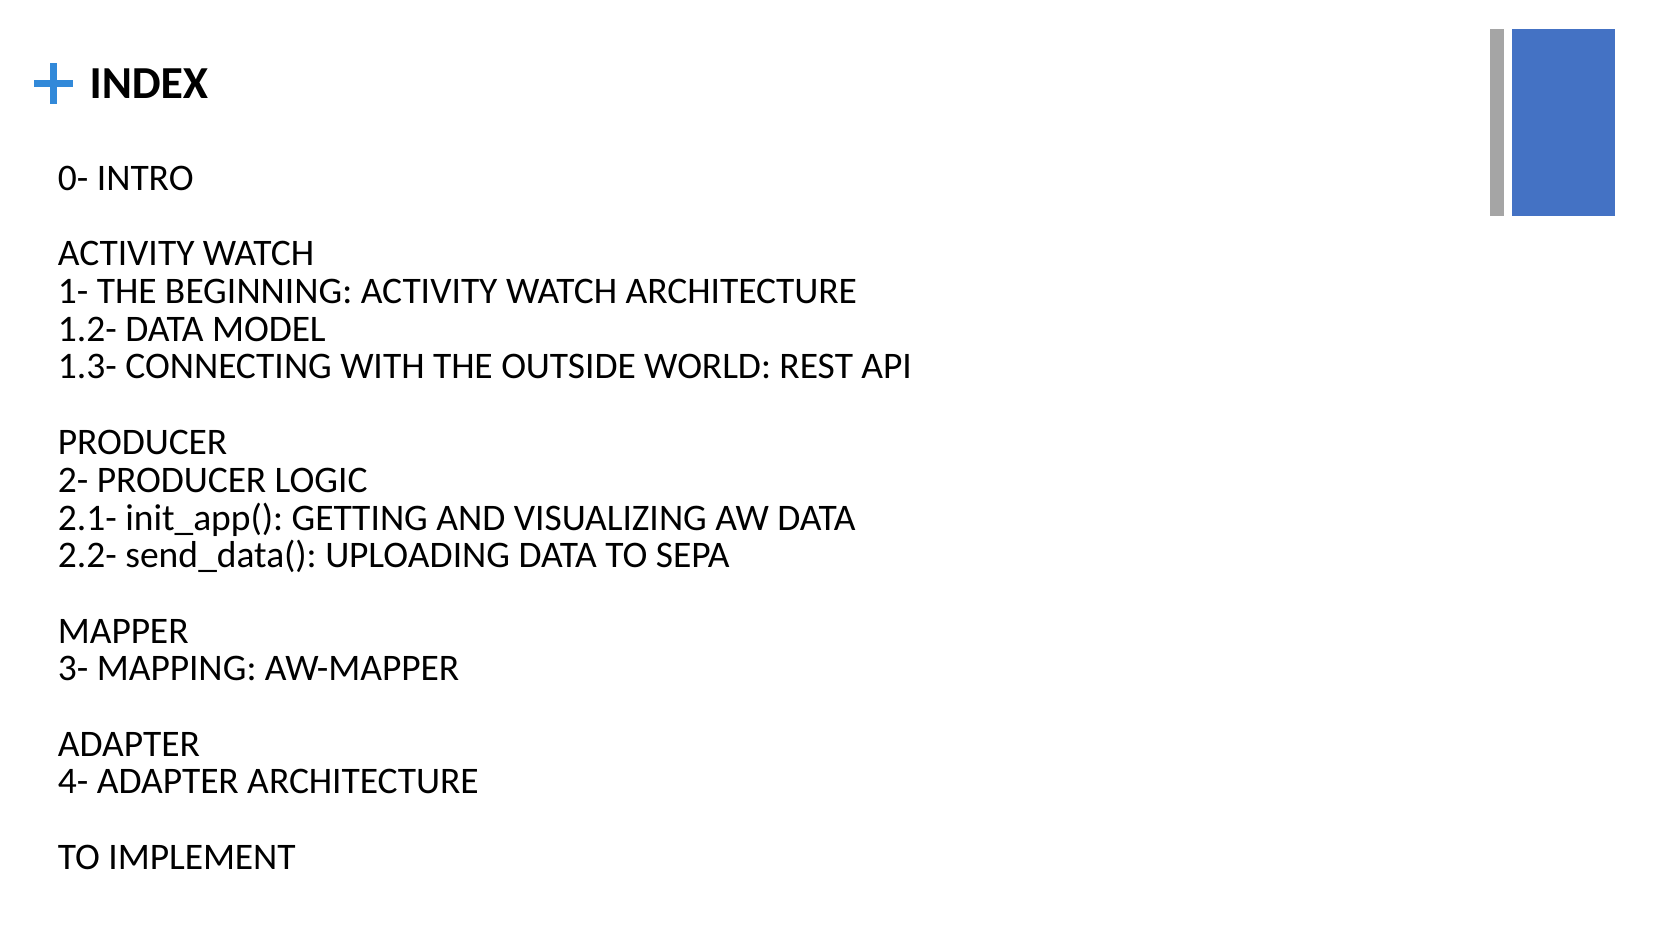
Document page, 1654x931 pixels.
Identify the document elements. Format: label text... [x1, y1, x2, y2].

text_box [1490, 29, 1504, 216]
text_box INDEX [74, 56, 548, 118]
text_box [34, 63, 73, 104]
text_box 0- INTRO ACTIVITY WATCH 1- THE BEGINNING: ACTIVITY WATCH ARCHITECTURE 1.2- DATA MODEL 1.3- CONNECTING WITH THE OUTSIDE WORLD: REST API PRODUCER 2- PRODUCER LOGIC 2.1- init_app(): GETTING AND VISUALIZING AW DATA 2.2- send_data(): UPLOADING DATA TO SEPA MAPPER 3- MAPPING: AW-MAPPER ADAPTER 4- ADAPTER ARCHITECTURE TO IMPLEMENT [7, 154, 1408, 887]
text_box [1512, 29, 1615, 216]
